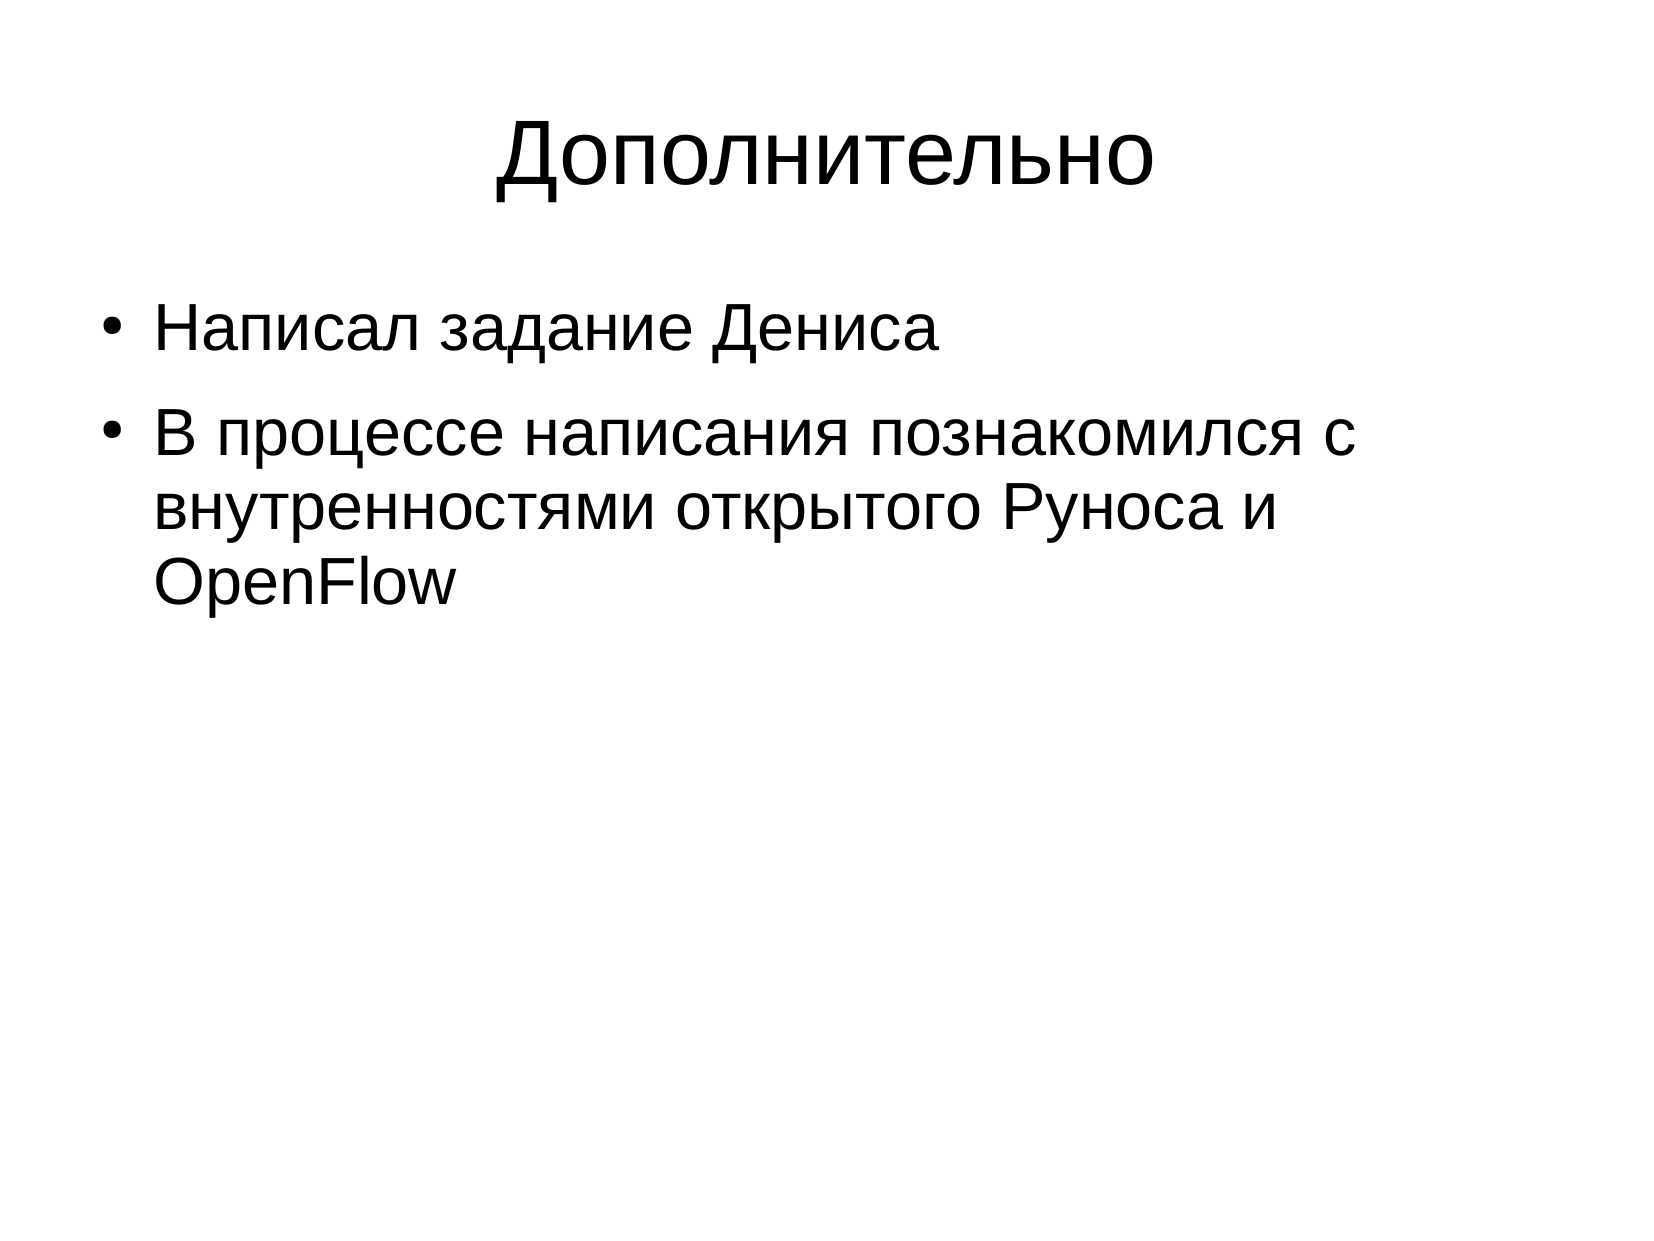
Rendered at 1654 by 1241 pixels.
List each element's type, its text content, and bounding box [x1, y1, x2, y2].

title Дополнительно [82, 49, 1571, 257]
list Написал задание Дениса В процессе написания познакомился с внутренностями открытого Руноса и OpenFlow [82, 290, 1571, 1010]
